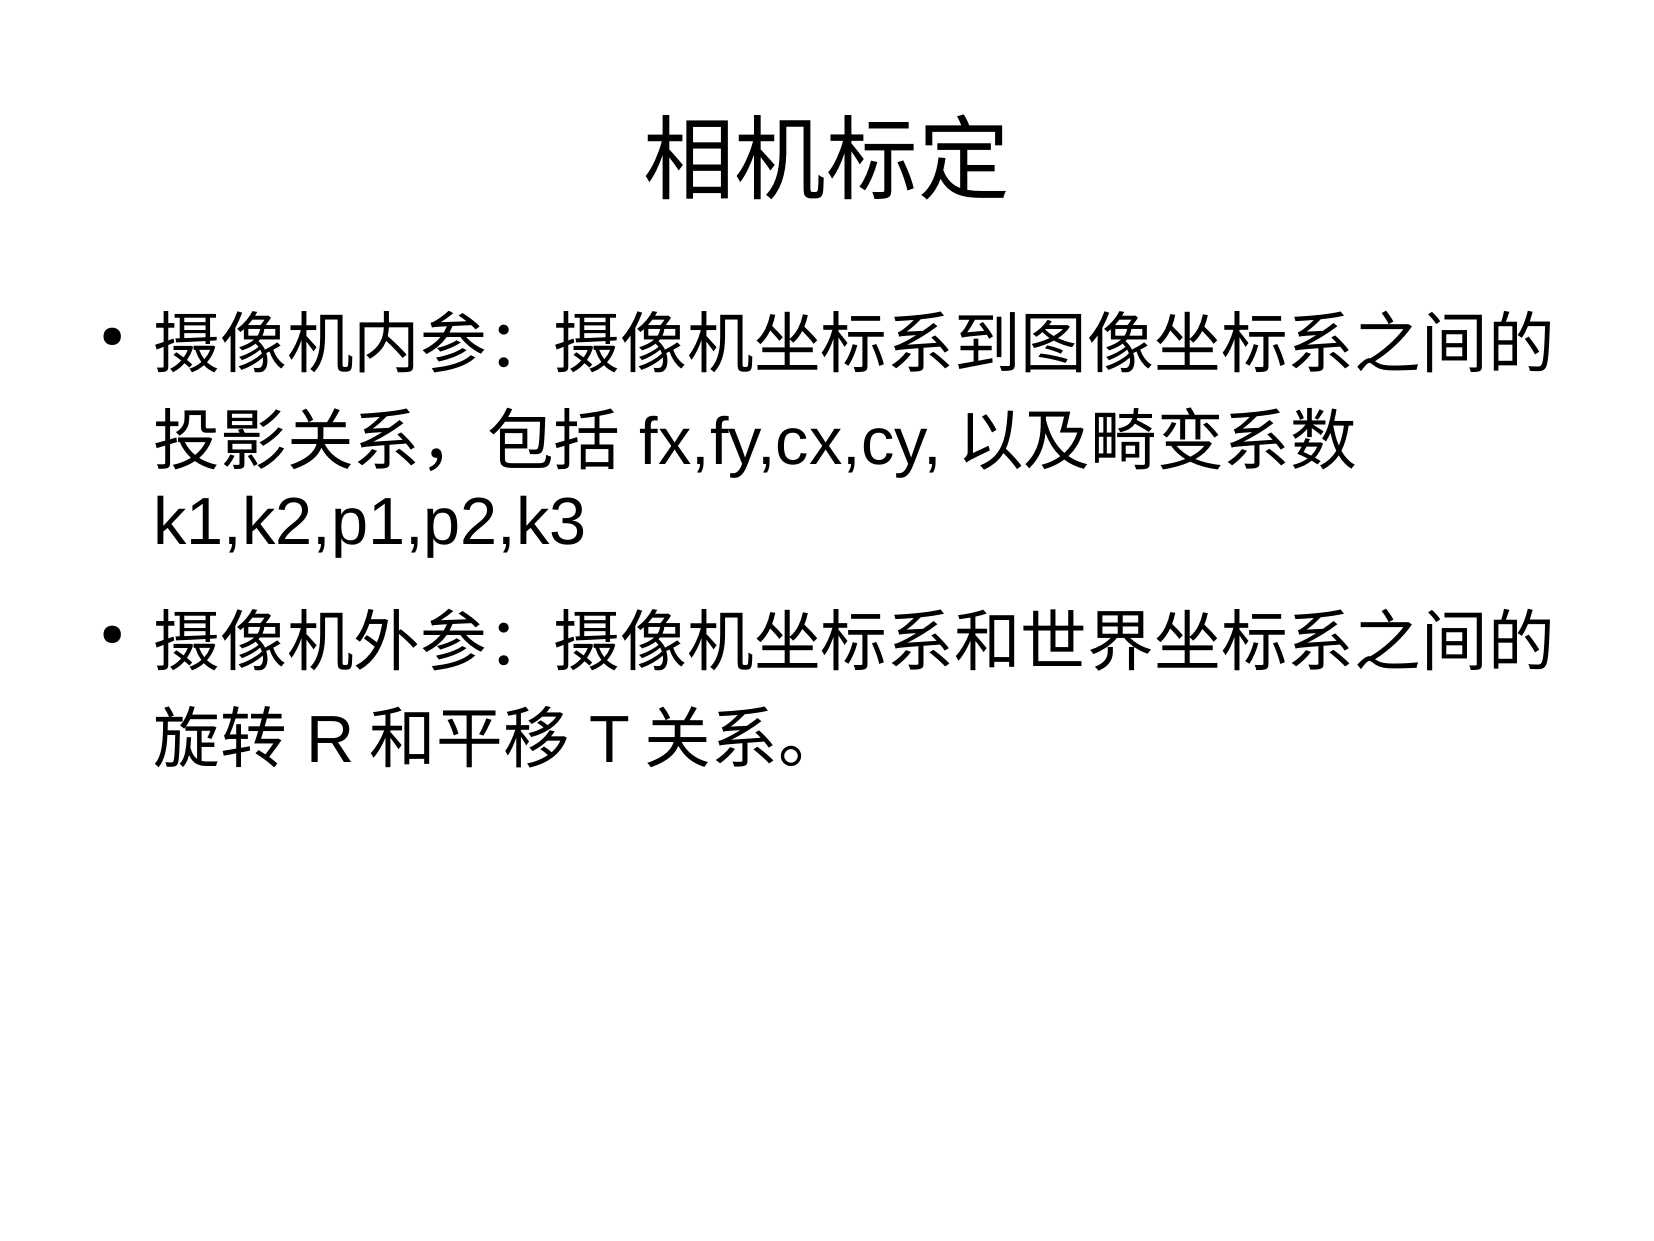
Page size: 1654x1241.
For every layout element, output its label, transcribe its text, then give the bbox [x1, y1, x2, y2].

list 摄像机内参：摄像机坐标系到图像坐标系之间的投影关系，包括fx,fy,cx,cy,以及畸变系数k1,k2,p1,p2,k3 摄像机外参：摄像机坐标系和世界坐标系之间的旋转R和平移T关系。 [82, 290, 1571, 1010]
title 相机标定 [82, 49, 1571, 257]
